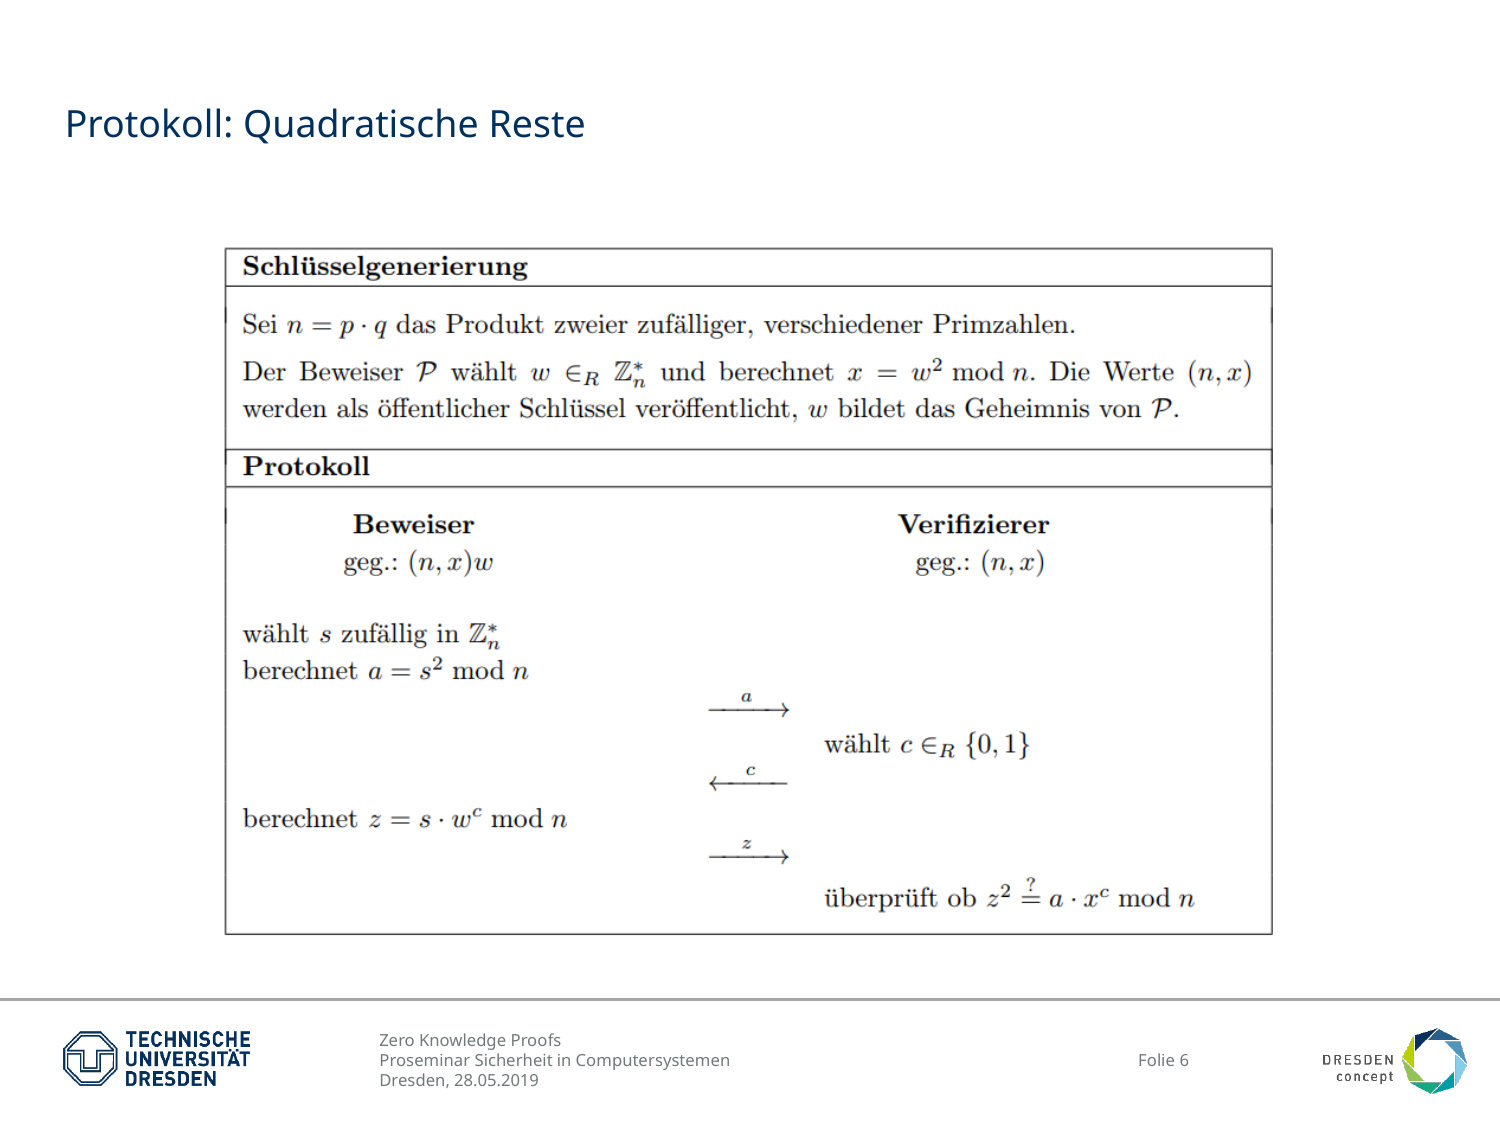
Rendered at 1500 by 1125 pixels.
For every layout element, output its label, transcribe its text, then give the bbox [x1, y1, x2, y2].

picture [220, 243, 1280, 941]
picture [63, 1031, 250, 1086]
title Protokoll: Quadratische Reste [64, 56, 1437, 190]
picture [1323, 1028, 1467, 1094]
